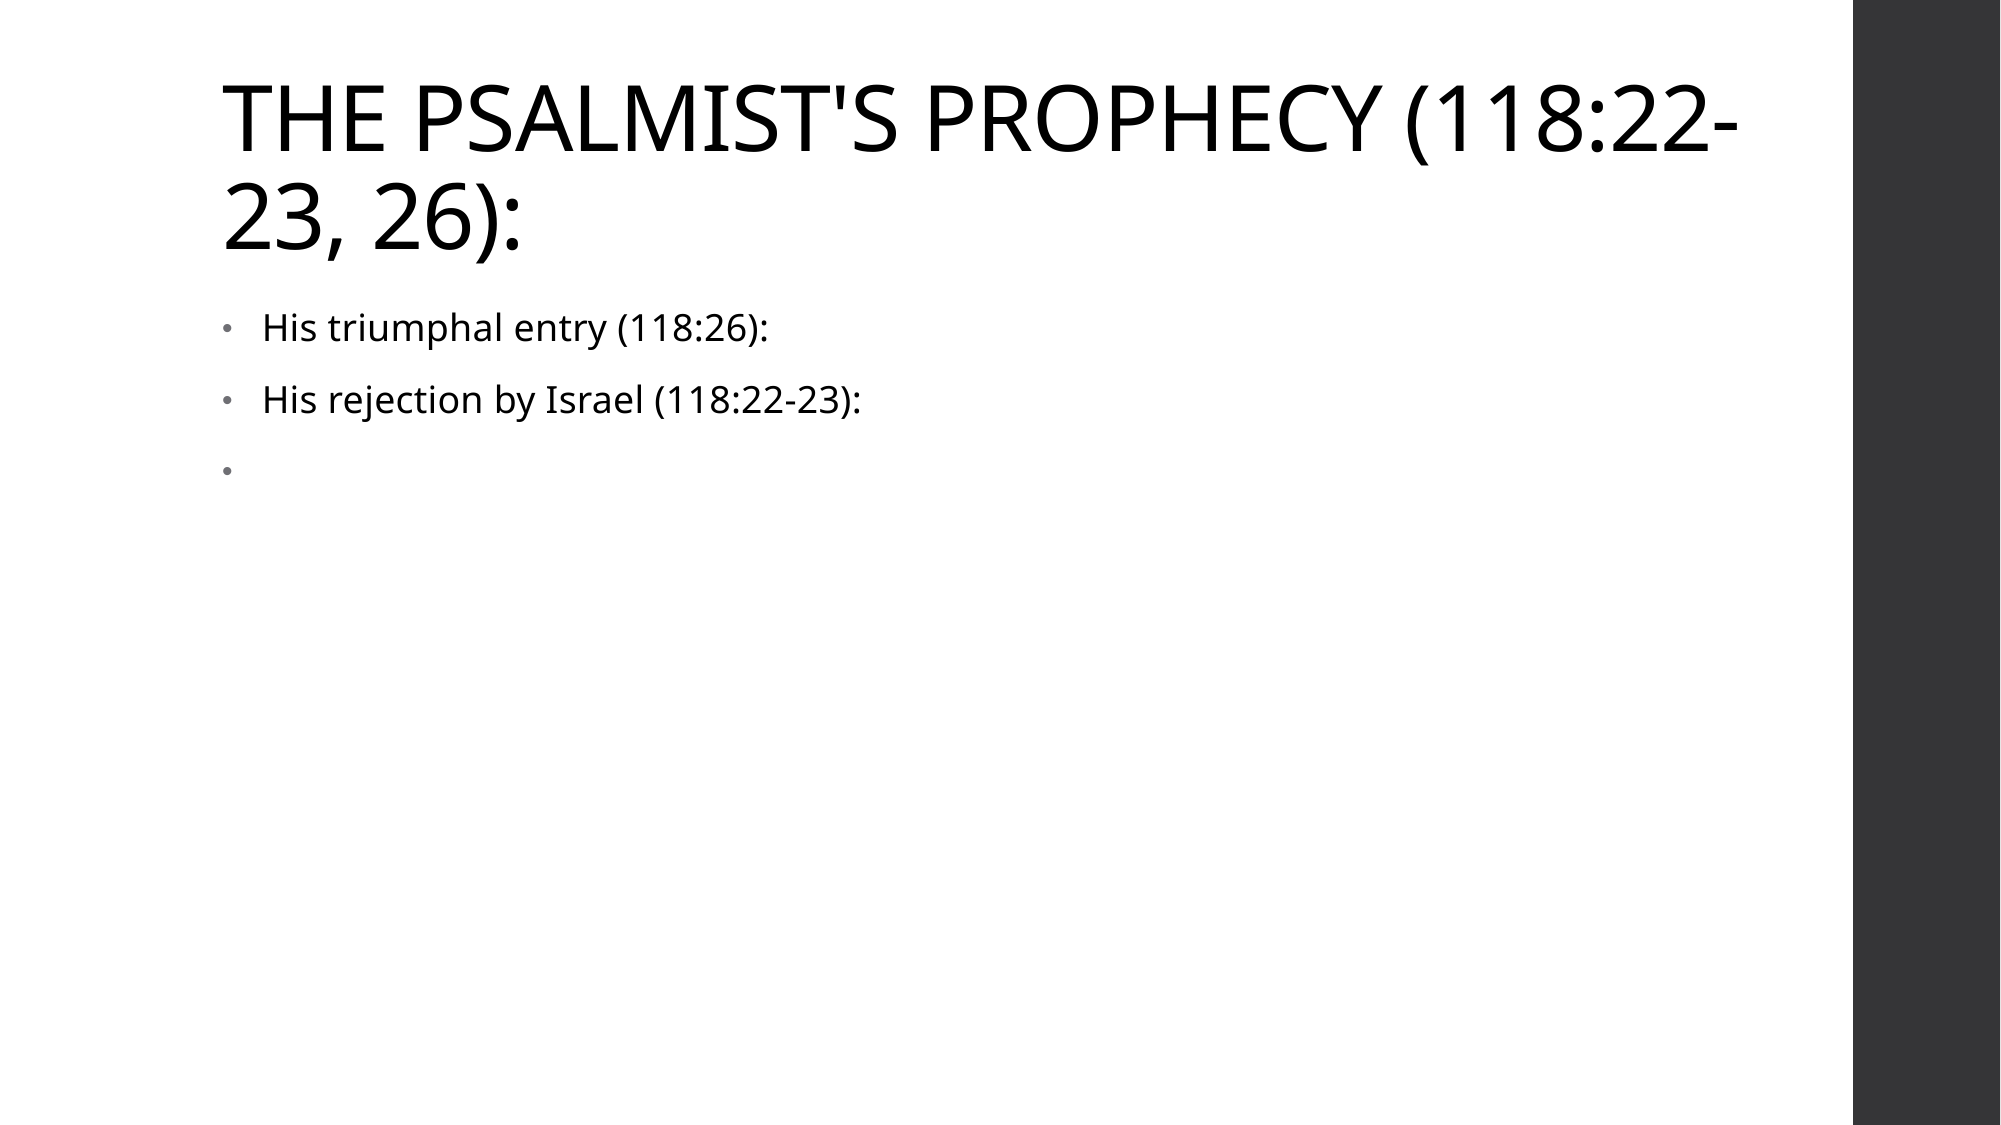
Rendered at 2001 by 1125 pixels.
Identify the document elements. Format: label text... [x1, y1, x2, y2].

title THE PSALMIST'S PROPHECY (118:22-23, 26): [206, 60, 1797, 278]
list His triumphal entry (118:26): His rejection by Israel (118:22-23): [206, 299, 1617, 1014]
